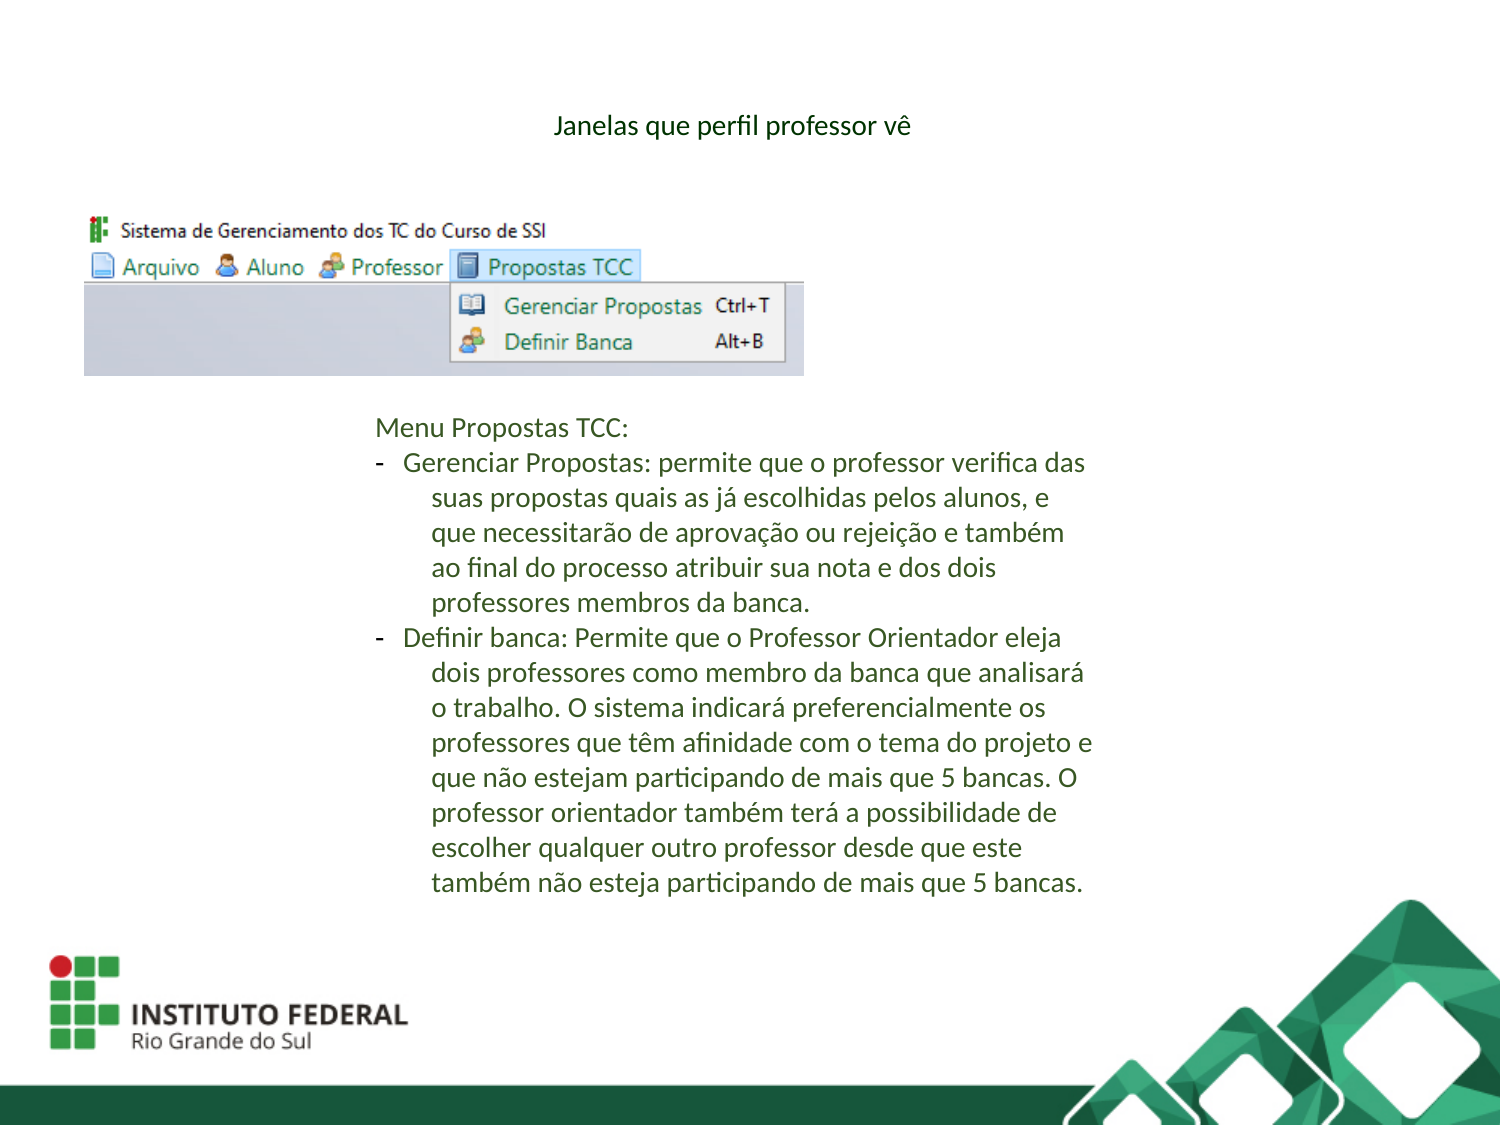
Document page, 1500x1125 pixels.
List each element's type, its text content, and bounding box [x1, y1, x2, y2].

picture [84, 212, 804, 376]
text_box Janelas que perfil professor vê [538, 98, 932, 150]
text_box Menu Propostas TCC: Gerenciar Propostas: permite que o professor verifica das suas propostas quais as já escolhidas pelos alunos, e que necessitarão de aprovação ou rejeição e também ao final do processo atribuir sua nota e dos dois professores membros da banca. Definir banca: Permite que o Professor Orientador eleja dois professores como membro da banca que analisará o trabalho. O sistema indicará preferencialmente os professores que têm afinidade com o tema do projeto e que não estejam participando de mais que 5 bancas. O professor orientador também terá a possibilidade de escolher qualquer outro professor desde que este também não esteja participando de mais que 5 bancas. [360, 401, 1110, 906]
